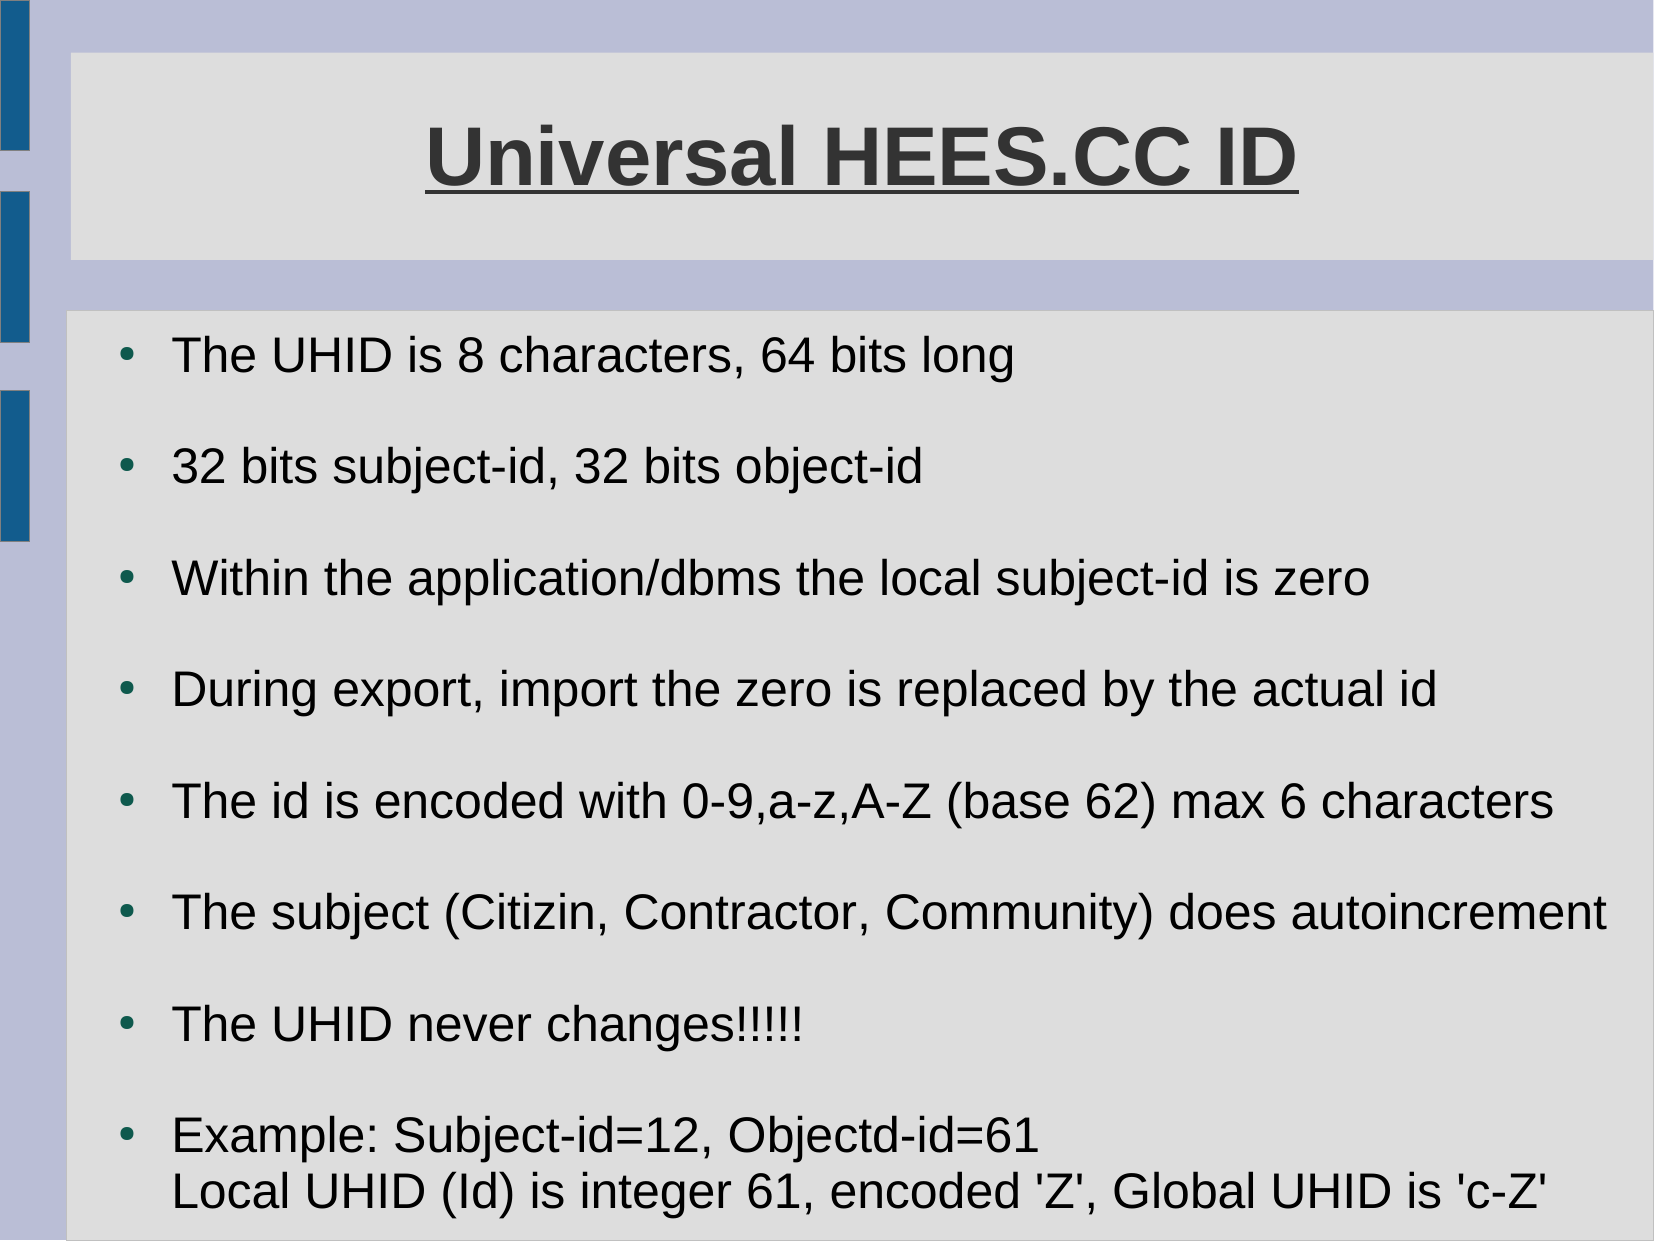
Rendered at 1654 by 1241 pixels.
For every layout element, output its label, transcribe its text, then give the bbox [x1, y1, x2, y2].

title Universal HEES.CC ID [70, 52, 1654, 260]
list The UHID is 8 characters, 64 bits long 32 bits subject-id, 32 bits object-id Within the application/dbms the local subject-id is zero During export, import the zero is replaced by the actual id The id is encoded with 0-9,a-z,A-Z (base 62) max 6 characters The subject (Citizin, Contractor, Community) does autoincrement The UHID never changes!!!!! Example: Subject-id=12, Objectd-id=61 Local UHID (Id) is integer 61, encoded 'Z', Global UHID is 'c-Z' [100, 327, 1636, 1241]
